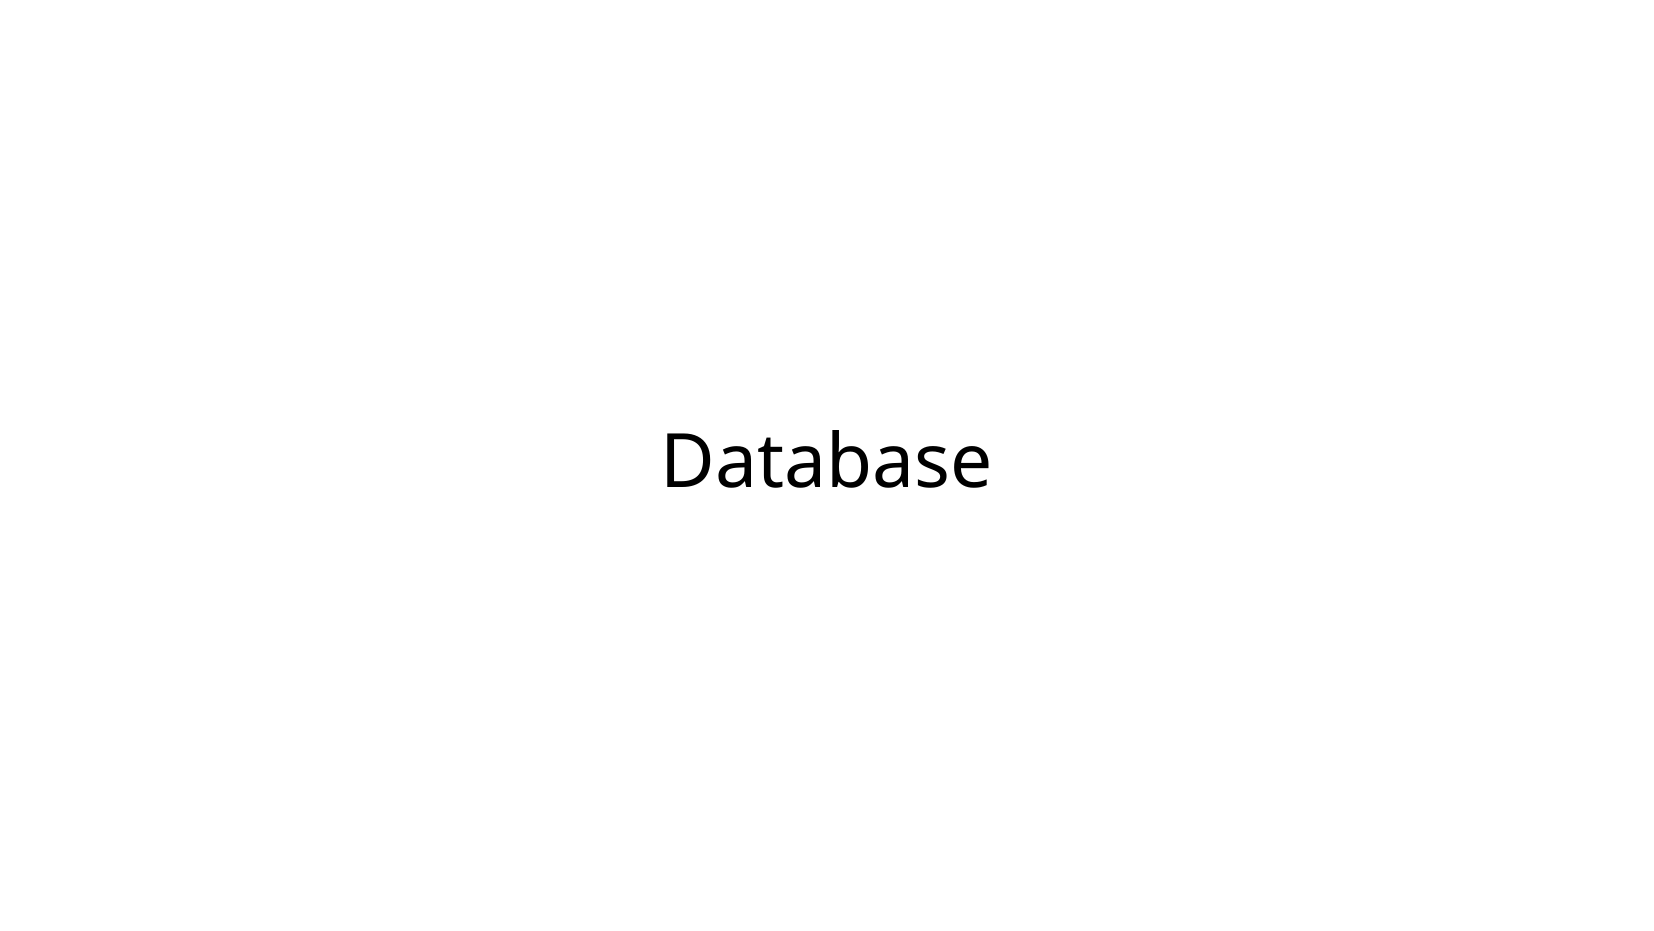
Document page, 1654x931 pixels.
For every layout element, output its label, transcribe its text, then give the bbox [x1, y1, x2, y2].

text_box Database [406, 400, 1247, 530]
